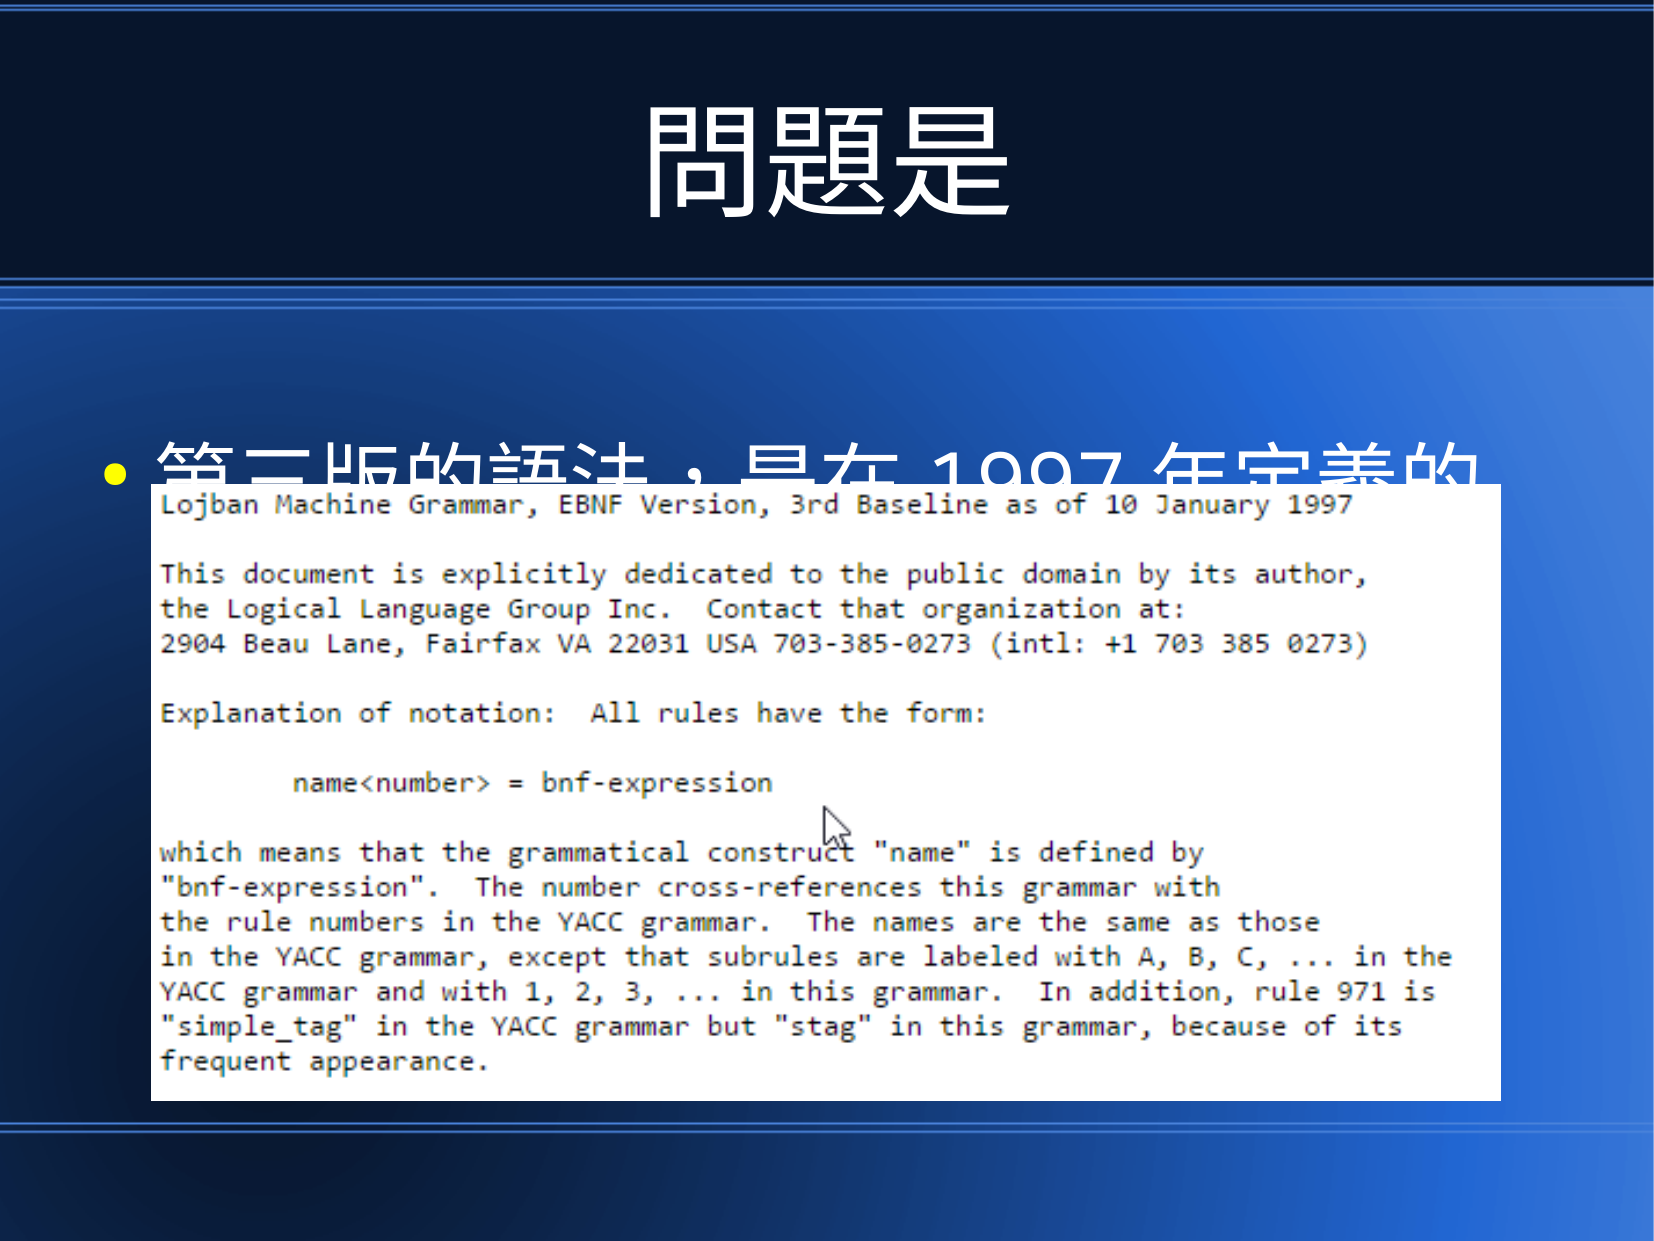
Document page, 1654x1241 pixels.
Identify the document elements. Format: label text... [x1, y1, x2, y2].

picture [0, 0, 1654, 1241]
title 問題是 [82, 49, 1571, 257]
list 第三版的語法，是在1997年定義的 [82, 355, 1571, 1241]
picture [151, 484, 1501, 1101]
